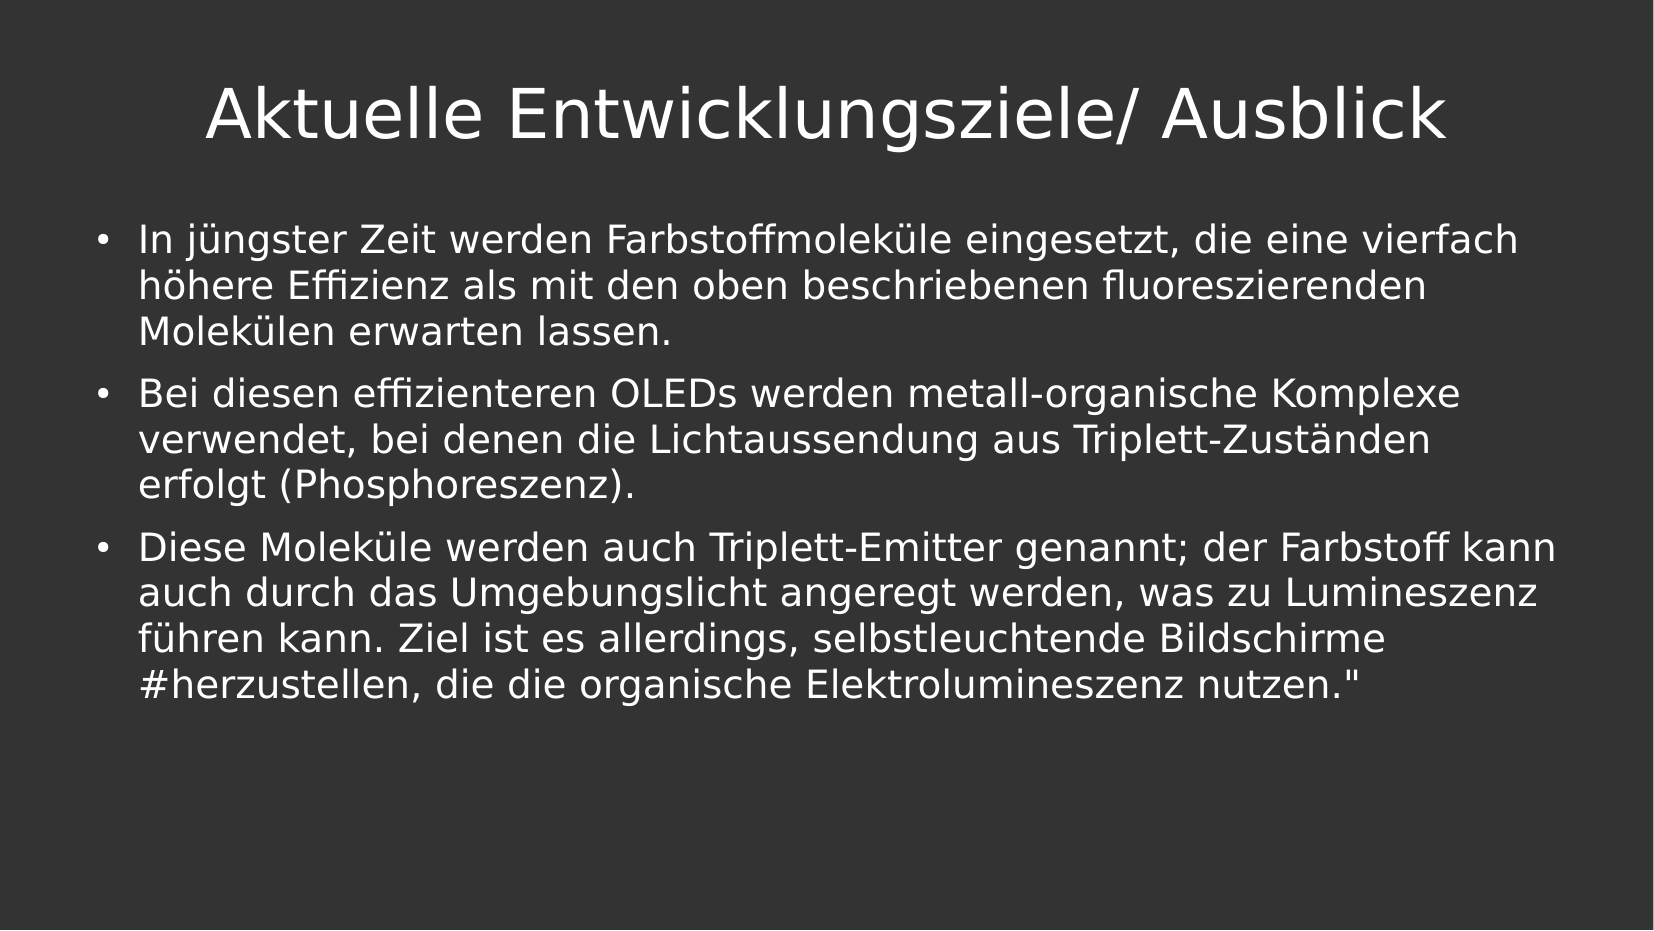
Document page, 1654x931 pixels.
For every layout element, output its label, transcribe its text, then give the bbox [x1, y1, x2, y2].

list In jüngster Zeit werden Farbstoffmoleküle eingesetzt, die eine vierfach höhere Effizienz als mit den oben beschriebenen fluoreszierenden Molekülen erwarten lassen. Bei diesen effizienteren OLEDs werden metall-organische Komplexe verwendet, bei denen die Lichtaussendung aus Triplett-Zuständen erfolgt (Phosphoreszenz). Diese Moleküle werden auch Triplett-Emitter genannt; der Farbstoff kann auch durch das Umgebungslicht angeregt werden, was zu Lumineszenz führen kann. Ziel ist es allerdings, selbstleuchtende Bildschirme #herzustellen, die die organische Elektrolumineszenz nutzen." [82, 217, 1571, 758]
title Aktuelle Entwicklungsziele/ Ausblick [82, 37, 1571, 193]
